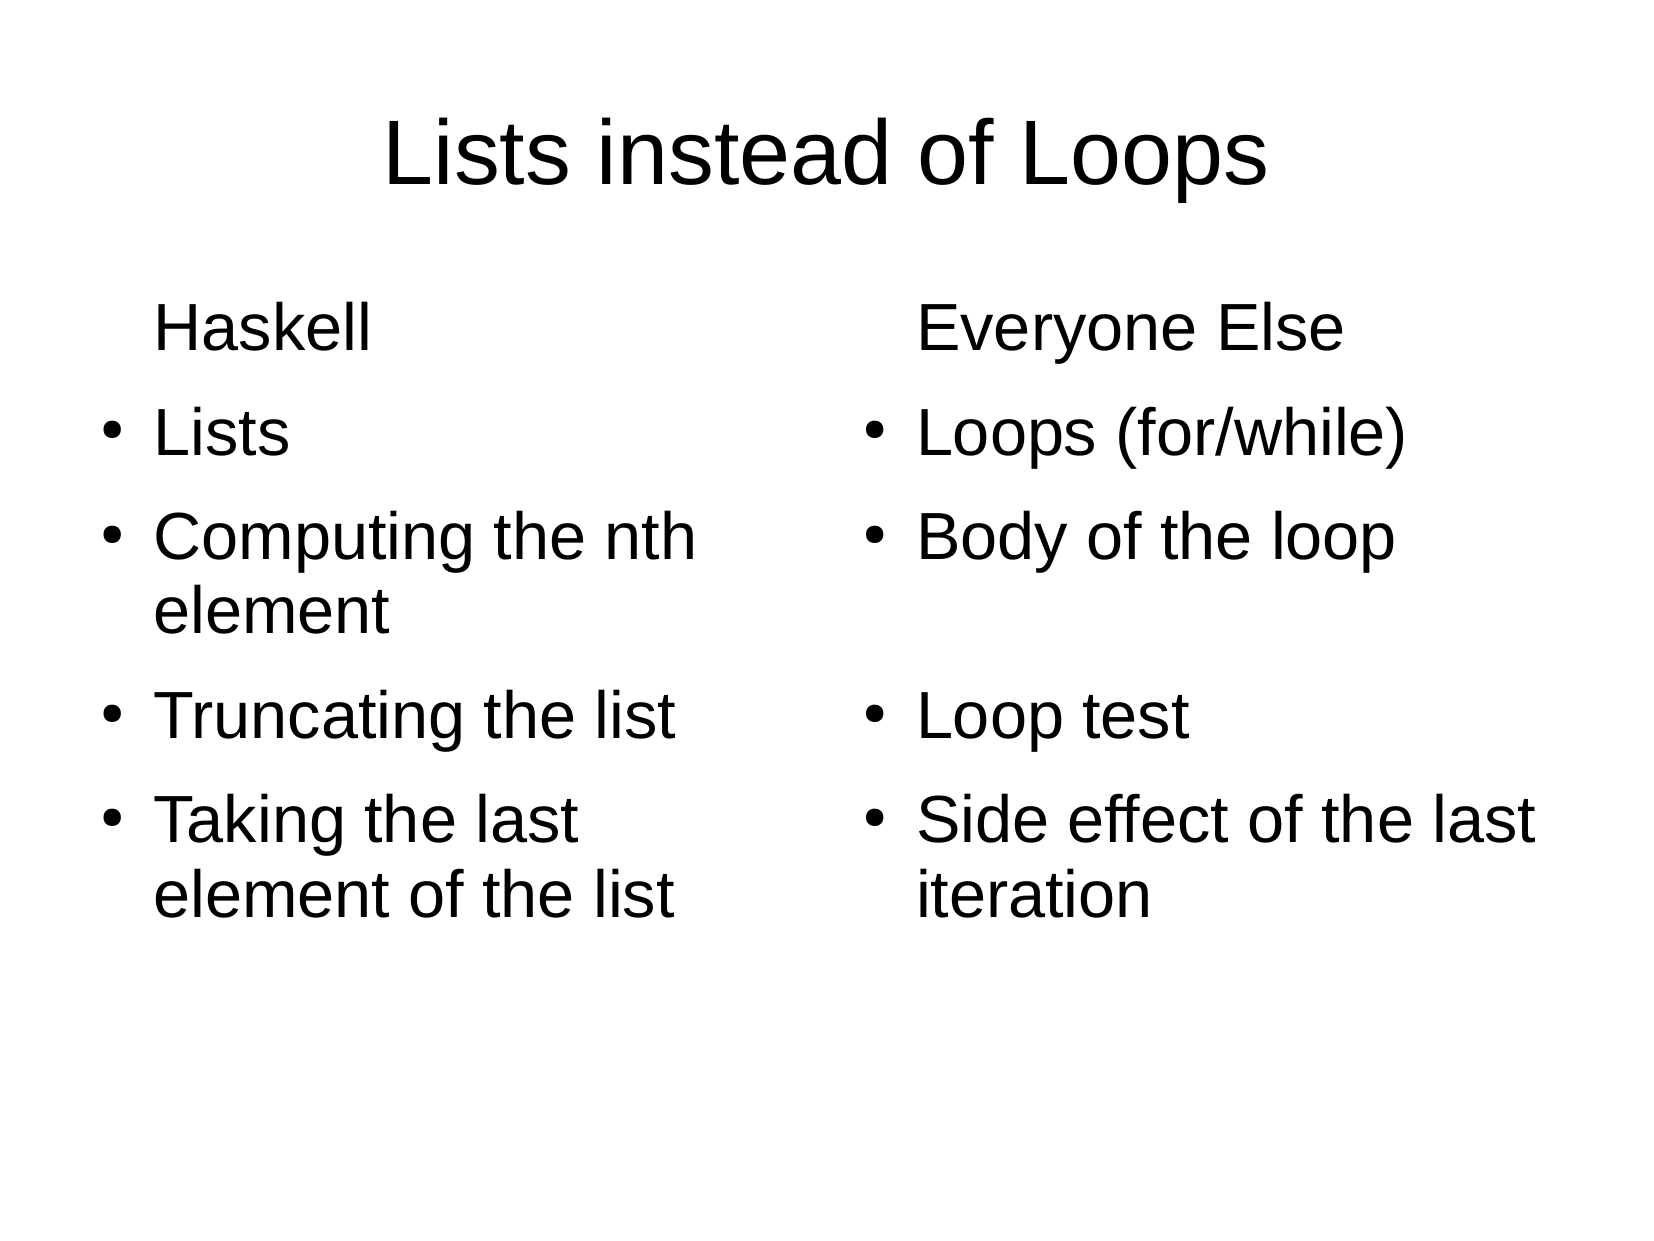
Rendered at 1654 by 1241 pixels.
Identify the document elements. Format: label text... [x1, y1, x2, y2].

title Lists instead of Loops [82, 49, 1571, 257]
list Haskell Lists Computing the nth element Truncating the list Taking the last element of the list [82, 290, 809, 1010]
list Everyone Else Loops (for/while) Body of the loop Loop test Side effect of the last iteration [845, 290, 1572, 1010]
